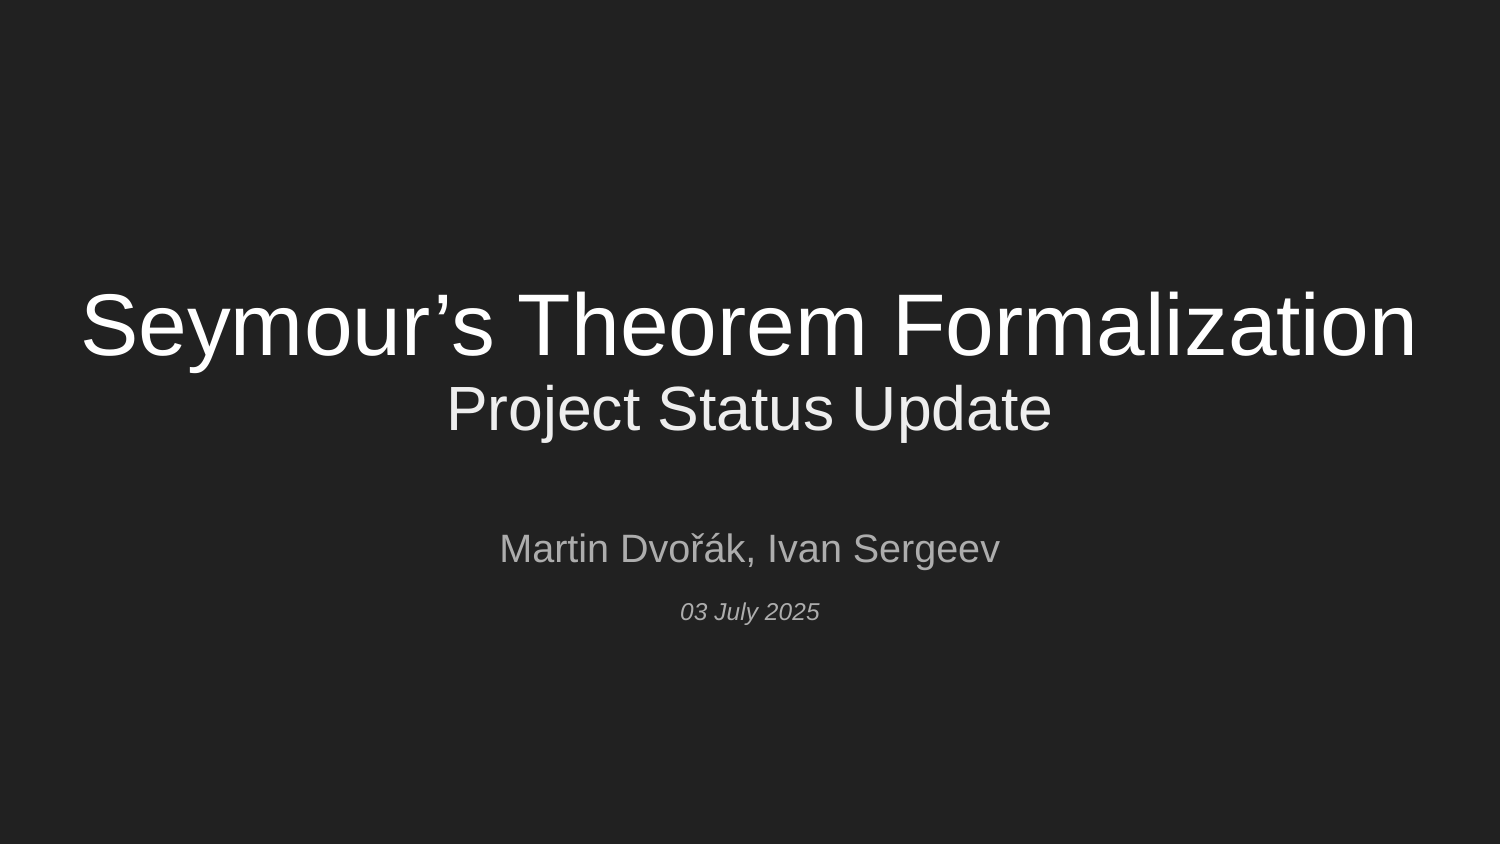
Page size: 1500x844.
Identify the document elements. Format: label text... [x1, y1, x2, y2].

subtitle Martin Dvořák, Ivan Sergeev 03 July 2025 [51, 511, 1449, 642]
title Seymour’s Theorem Formalization Project Status Update [51, 122, 1449, 459]
